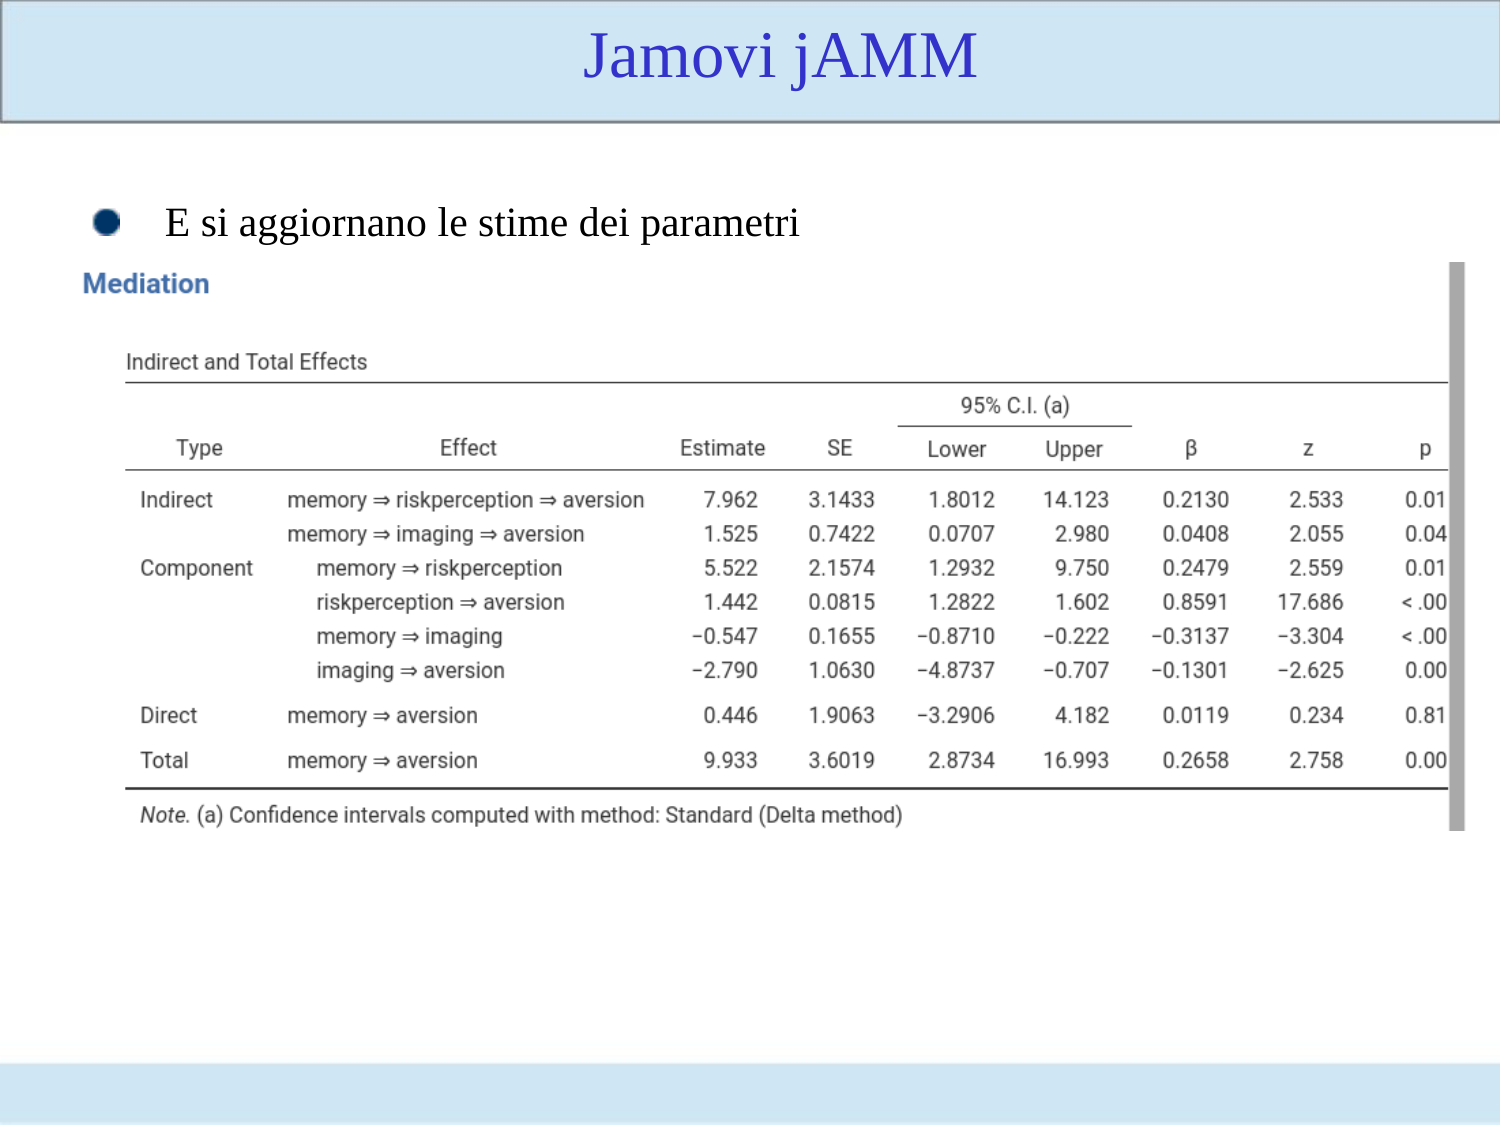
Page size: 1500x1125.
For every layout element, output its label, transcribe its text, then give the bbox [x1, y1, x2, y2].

picture [0, 0, 1500, 1125]
text_box E si aggiornano le stime dei parametri [74, 187, 1413, 253]
title Jamovi jAMM [249, 3, 1313, 99]
